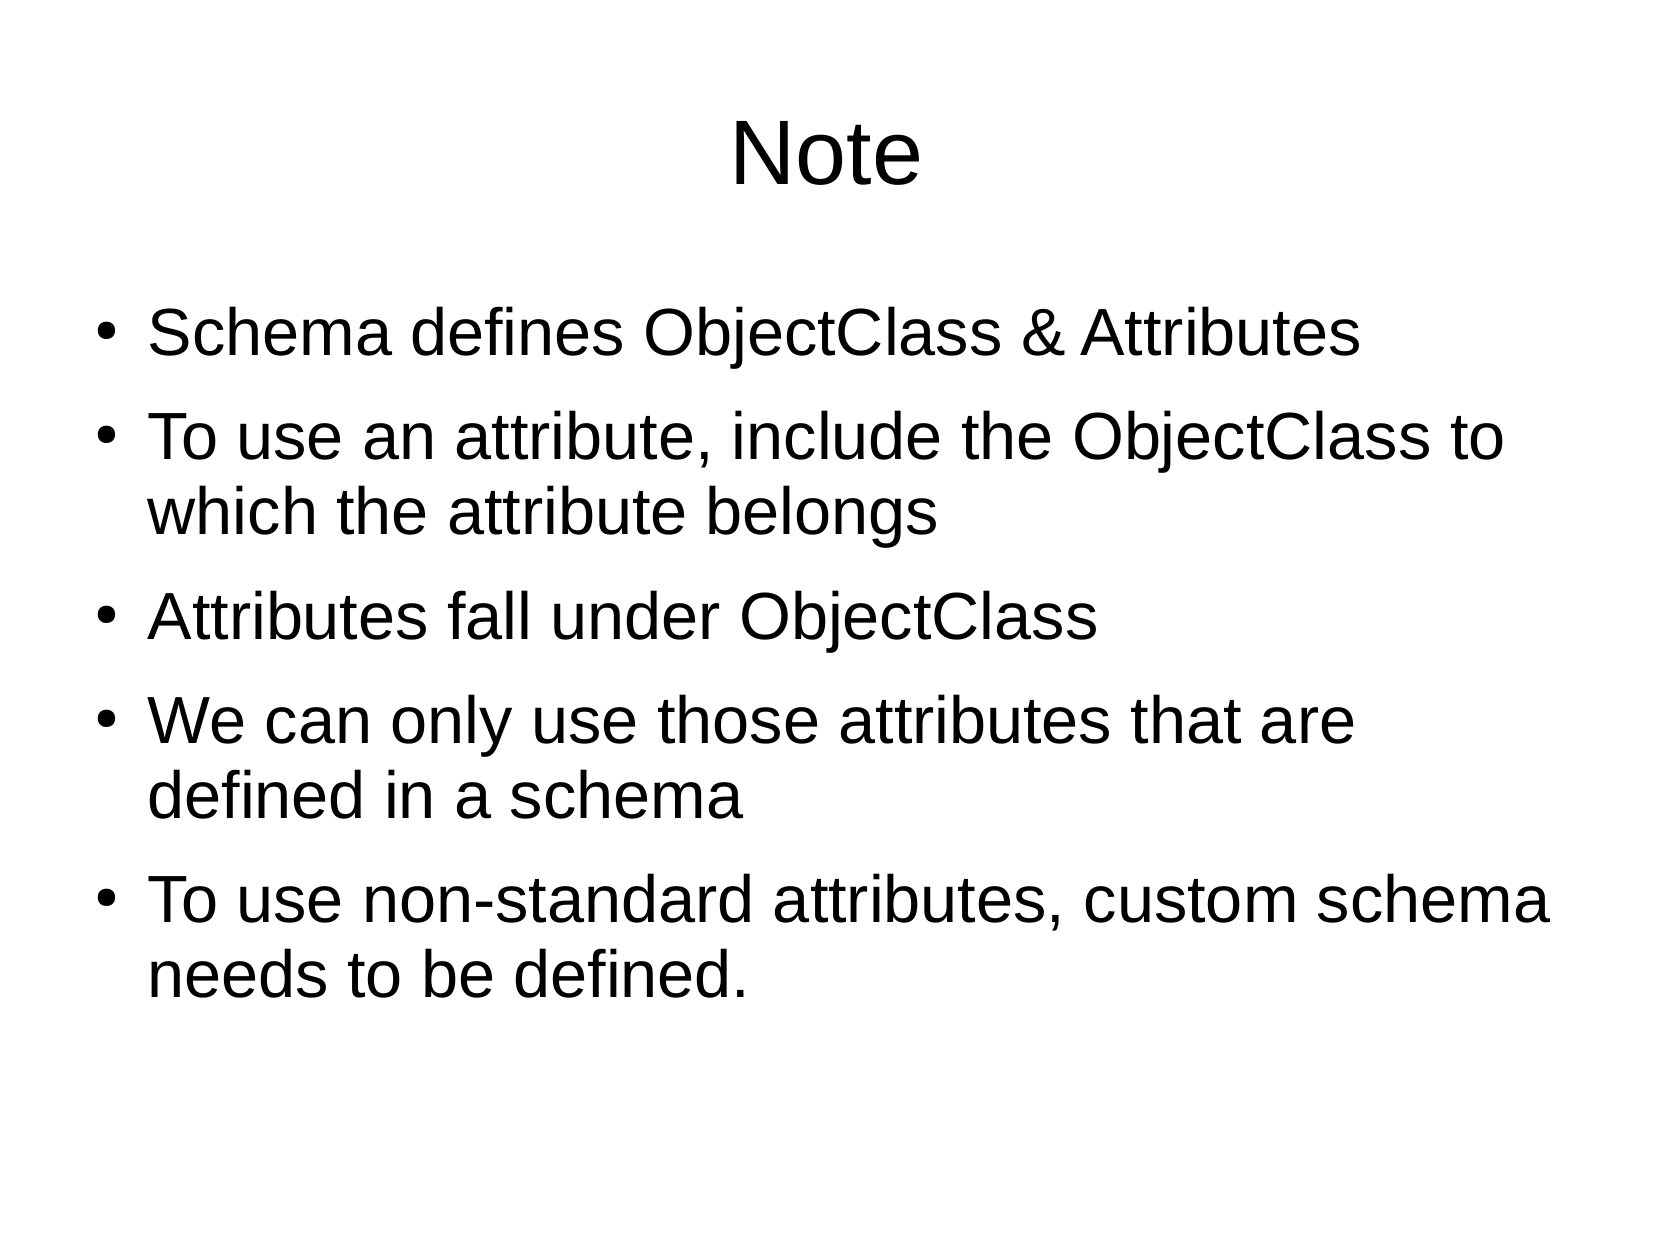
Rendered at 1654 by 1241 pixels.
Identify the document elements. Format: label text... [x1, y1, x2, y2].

list Schema defines ObjectClass & Attributes To use an attribute, include the ObjectClass to which the attribute belongs Attributes fall under ObjectClass We can only use those attributes that are defined in a schema To use non-standard attributes, custom schema needs to be defined. [76, 295, 1565, 1114]
title Note [82, 49, 1571, 257]
